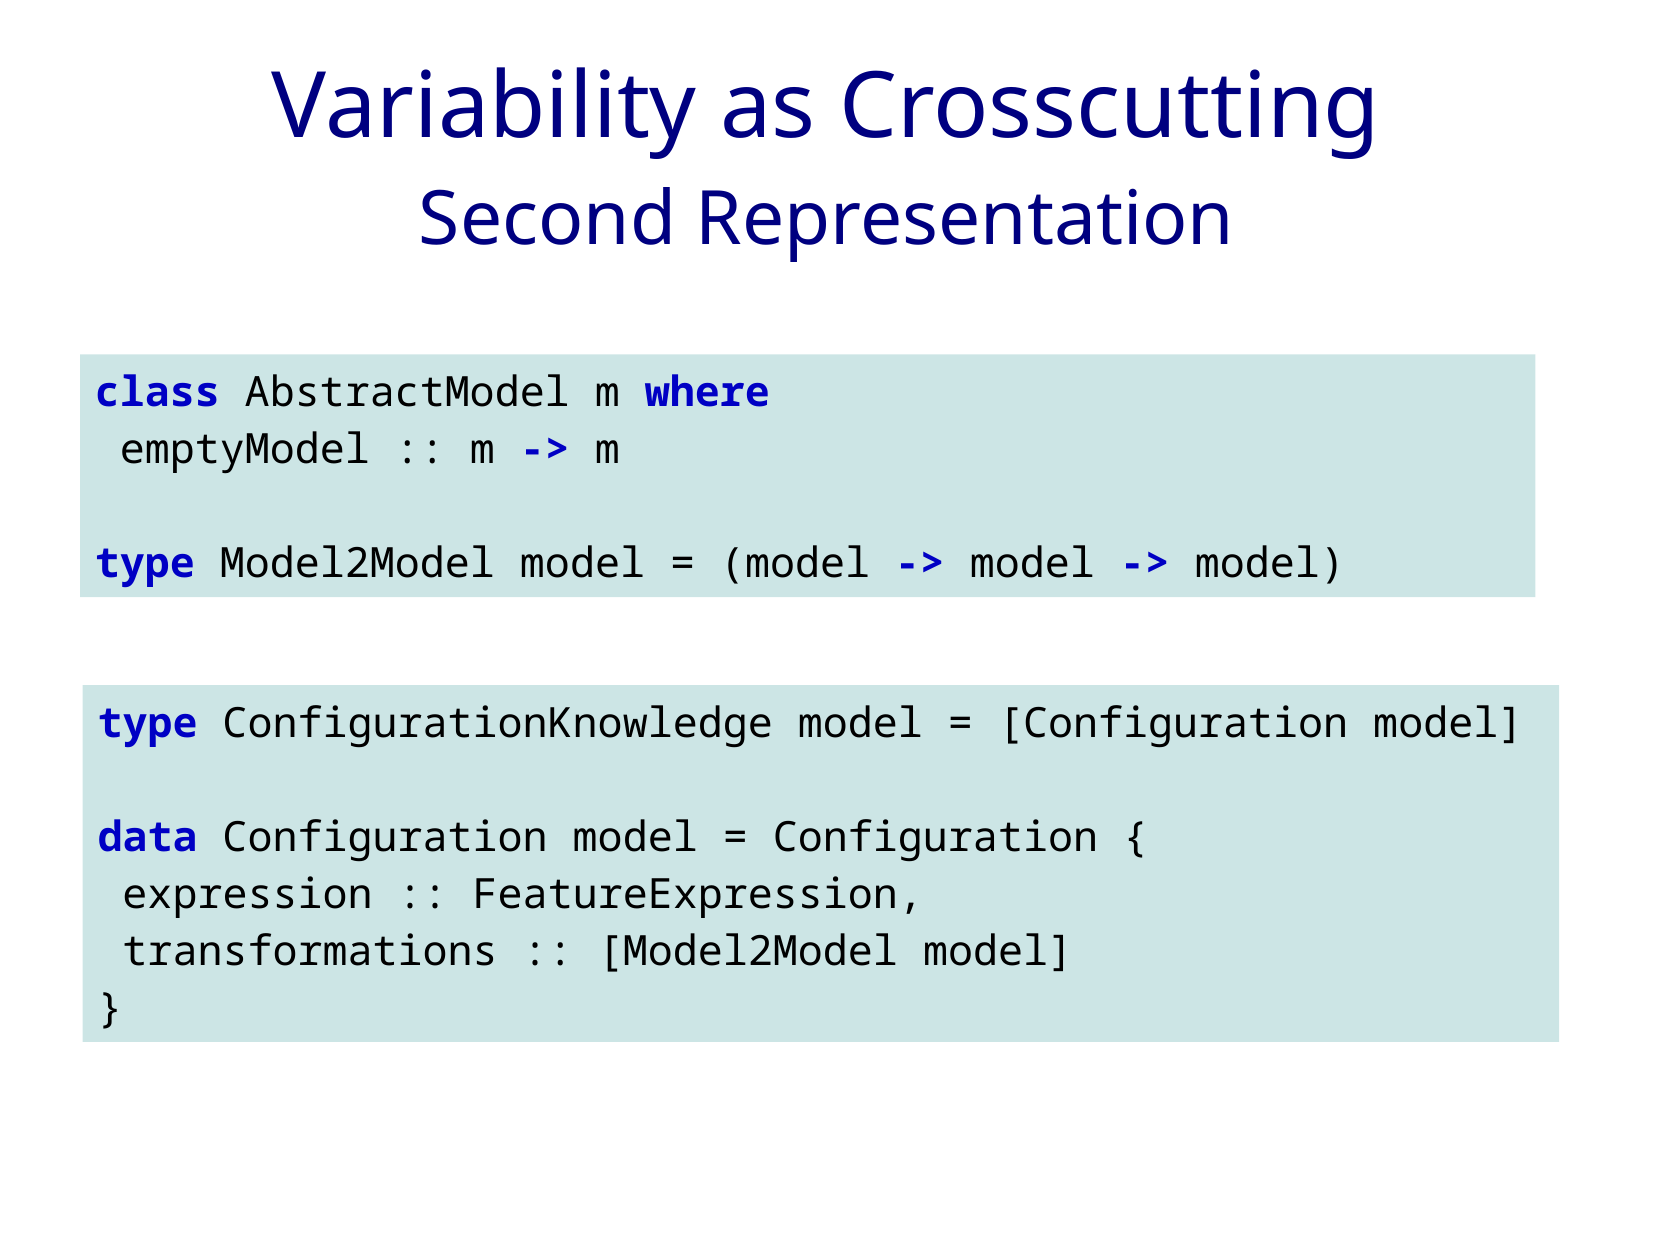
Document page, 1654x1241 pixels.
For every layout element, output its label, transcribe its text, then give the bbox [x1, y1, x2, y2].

text_box type ConfigurationKnowledge model = [Configuration model] data Configuration model = Configuration { expression :: FeatureExpression, transformations :: [Model2Model model] } [82, 685, 1560, 1015]
title Variability as Crosscutting Second Representation [82, 36, 1571, 270]
text_box class AbstractModel m where emptyModel :: m -> m type Model2Model model = (model -> model -> model) [80, 354, 1536, 580]
